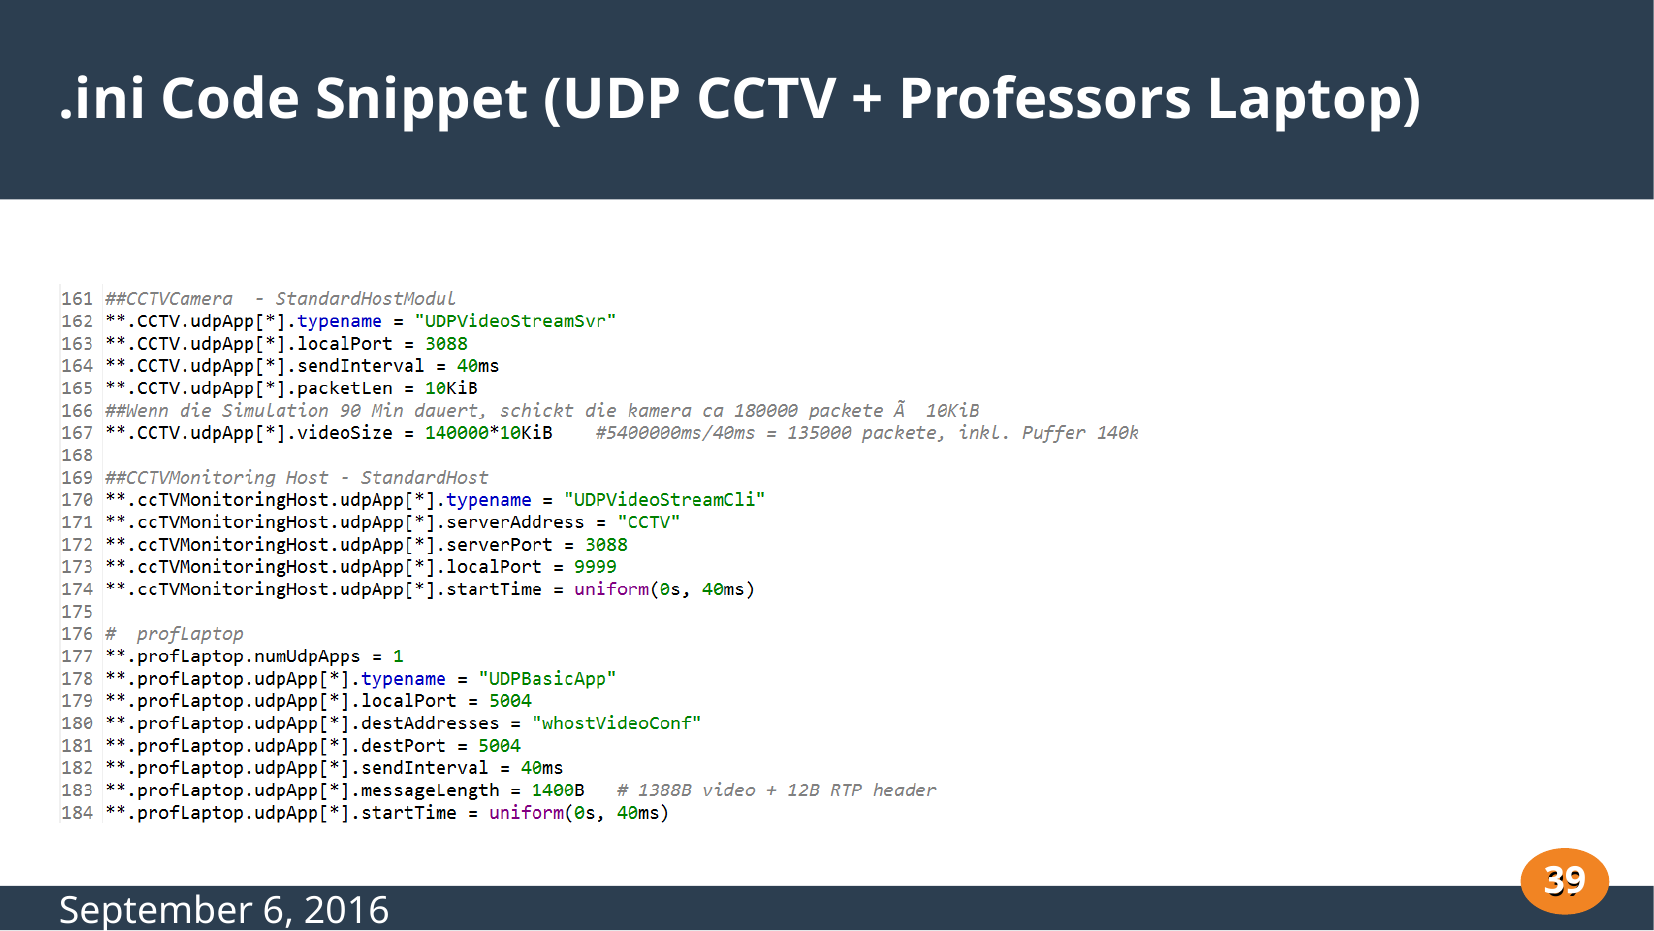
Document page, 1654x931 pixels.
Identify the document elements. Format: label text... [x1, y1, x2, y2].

title .ini Code Snippet (UDP CCTV + Professors Laptop) [59, 37, 1595, 155]
picture [59, 284, 1169, 823]
text_box 42 [1505, 837, 1625, 926]
text_box September 6, 2016 [59, 885, 532, 931]
